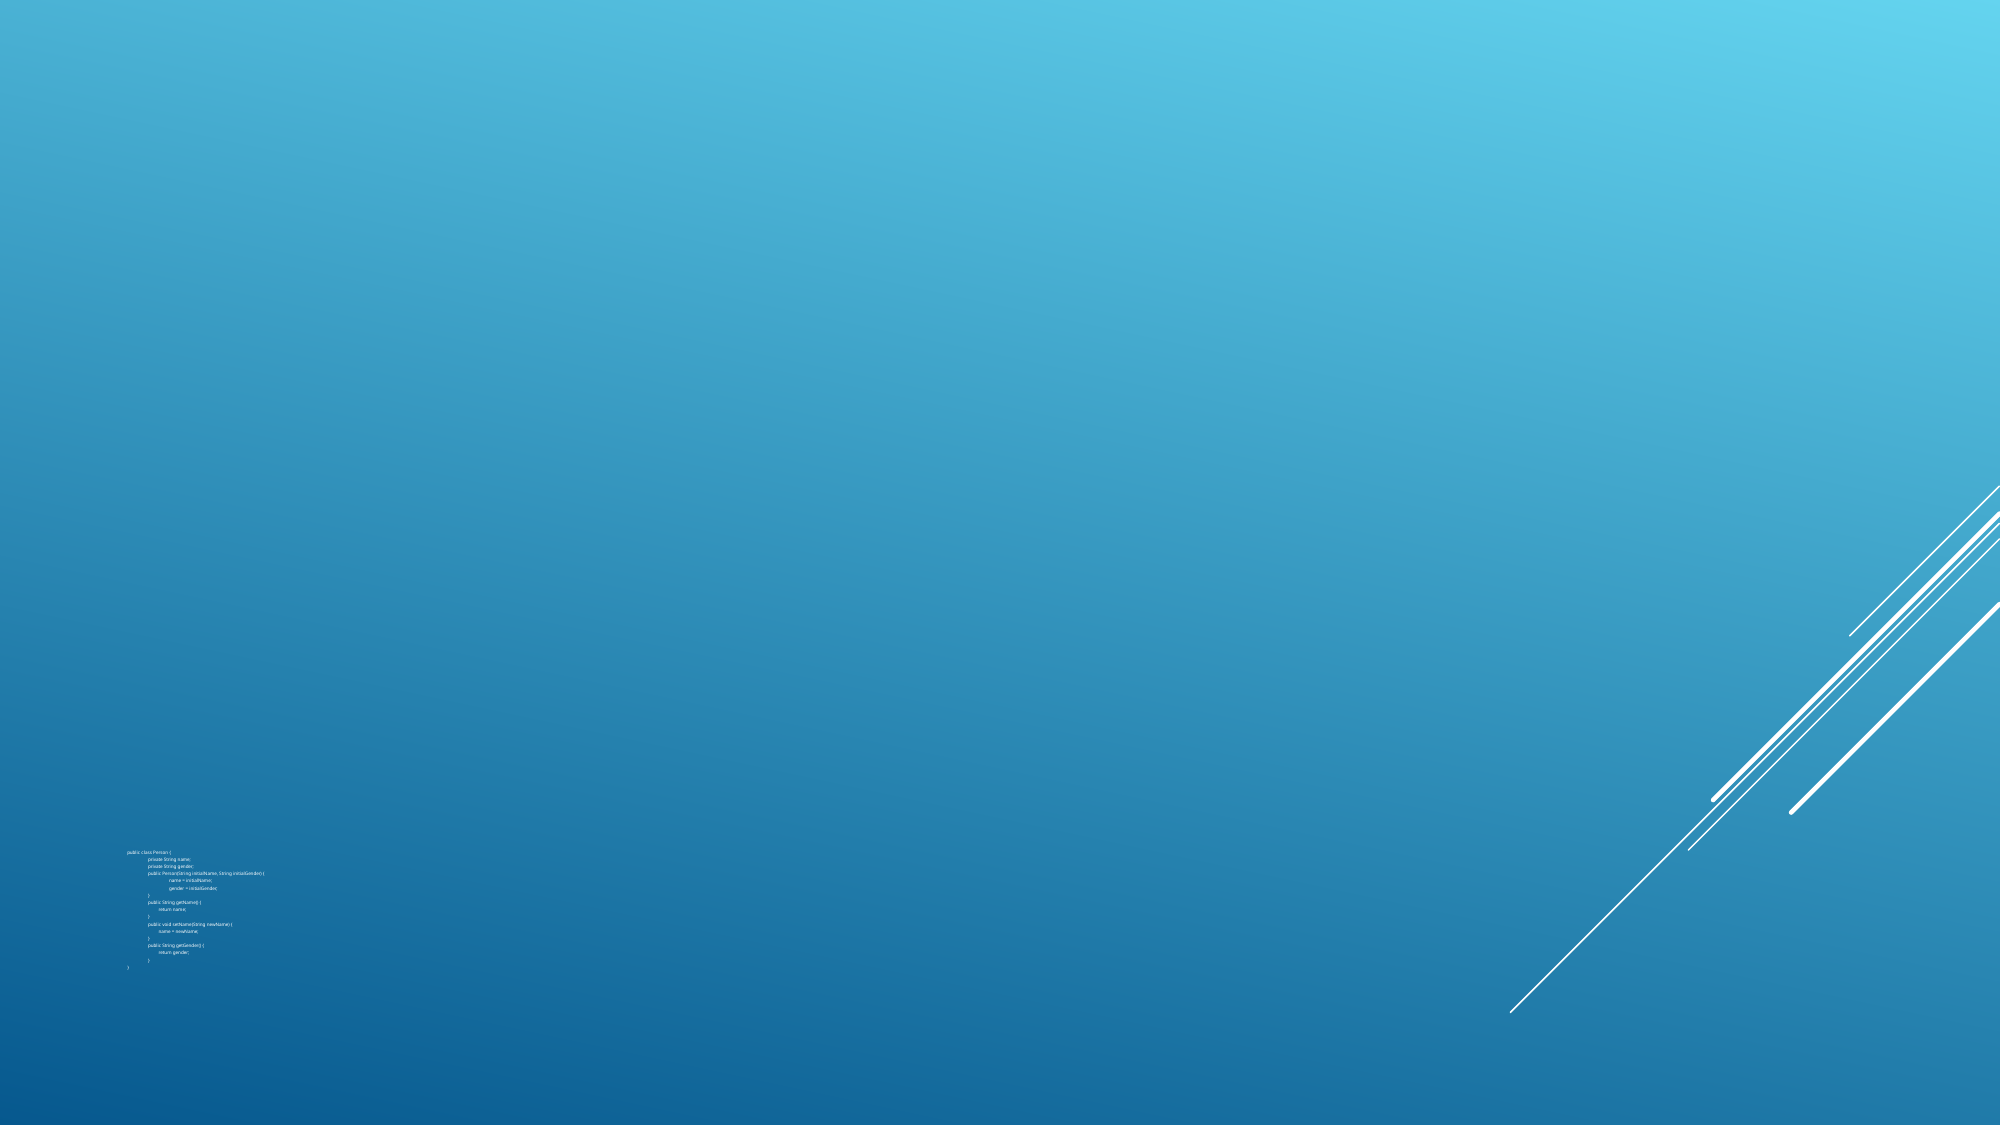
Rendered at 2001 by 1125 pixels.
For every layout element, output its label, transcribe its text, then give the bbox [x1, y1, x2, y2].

list public class Person { private String name; private String gender; public Person(String initialName, String initialGender) { name = initialName; gender = initialGender; } public String getName() { return name; } public void setName(String newName) { name = newName; } public String getGender() { return gender; } } [112, 35, 1513, 1091]
